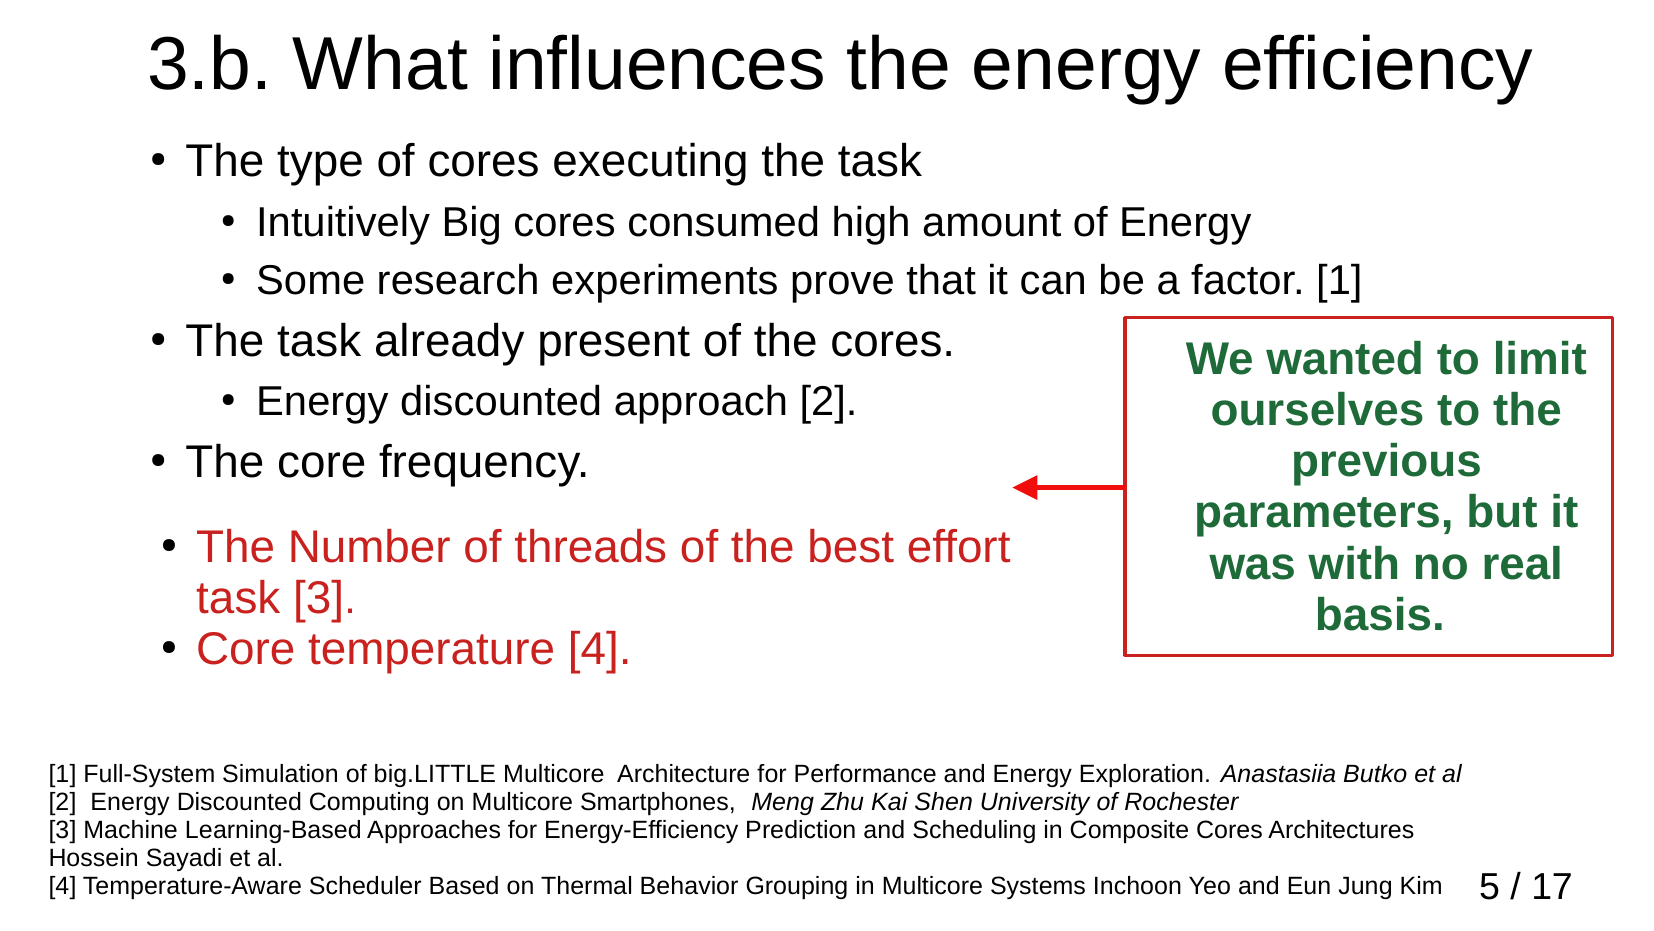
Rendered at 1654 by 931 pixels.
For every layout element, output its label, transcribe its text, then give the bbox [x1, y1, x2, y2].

subtitle The type of cores executing the task Intuitively Big cores consumed high amount of Energy Some research experiments prove that it can be a factor. [1] The task already present of the cores. Energy discounted approach [2]. The core frequency. [150, 135, 1613, 488]
text_box 5 / 17 [1501, 858, 1652, 929]
text_box We wanted to limit ourselves to the previous parameters, but it was with no real basis. [1124, 317, 1613, 656]
text_box [1] Full-System Simulation of big.LITTLE Multicore Architecture for Performance and Energy Exploration. Anastasiia Butko et al [2] Energy Discounted Computing on Multicore Smartphones, Meng Zhu Kai Shen University of Rochester [3] Machine Learning-Based Approaches for Energy-Efficiency Prediction and Scheduling in Composite Cores Architectures Hossein Sayadi et al. [4] Temperature-Aware Scheduler Based on Thermal Behavior Grouping in Multicore Systems Inchoon Yeo and Eun Jung Kim [33, 752, 1501, 931]
title 3.b. What influences the energy efficiency [106, 0, 1576, 137]
text_box The Number of threads of the best effort task [3]. Core temperature [4]. [146, 513, 1088, 729]
